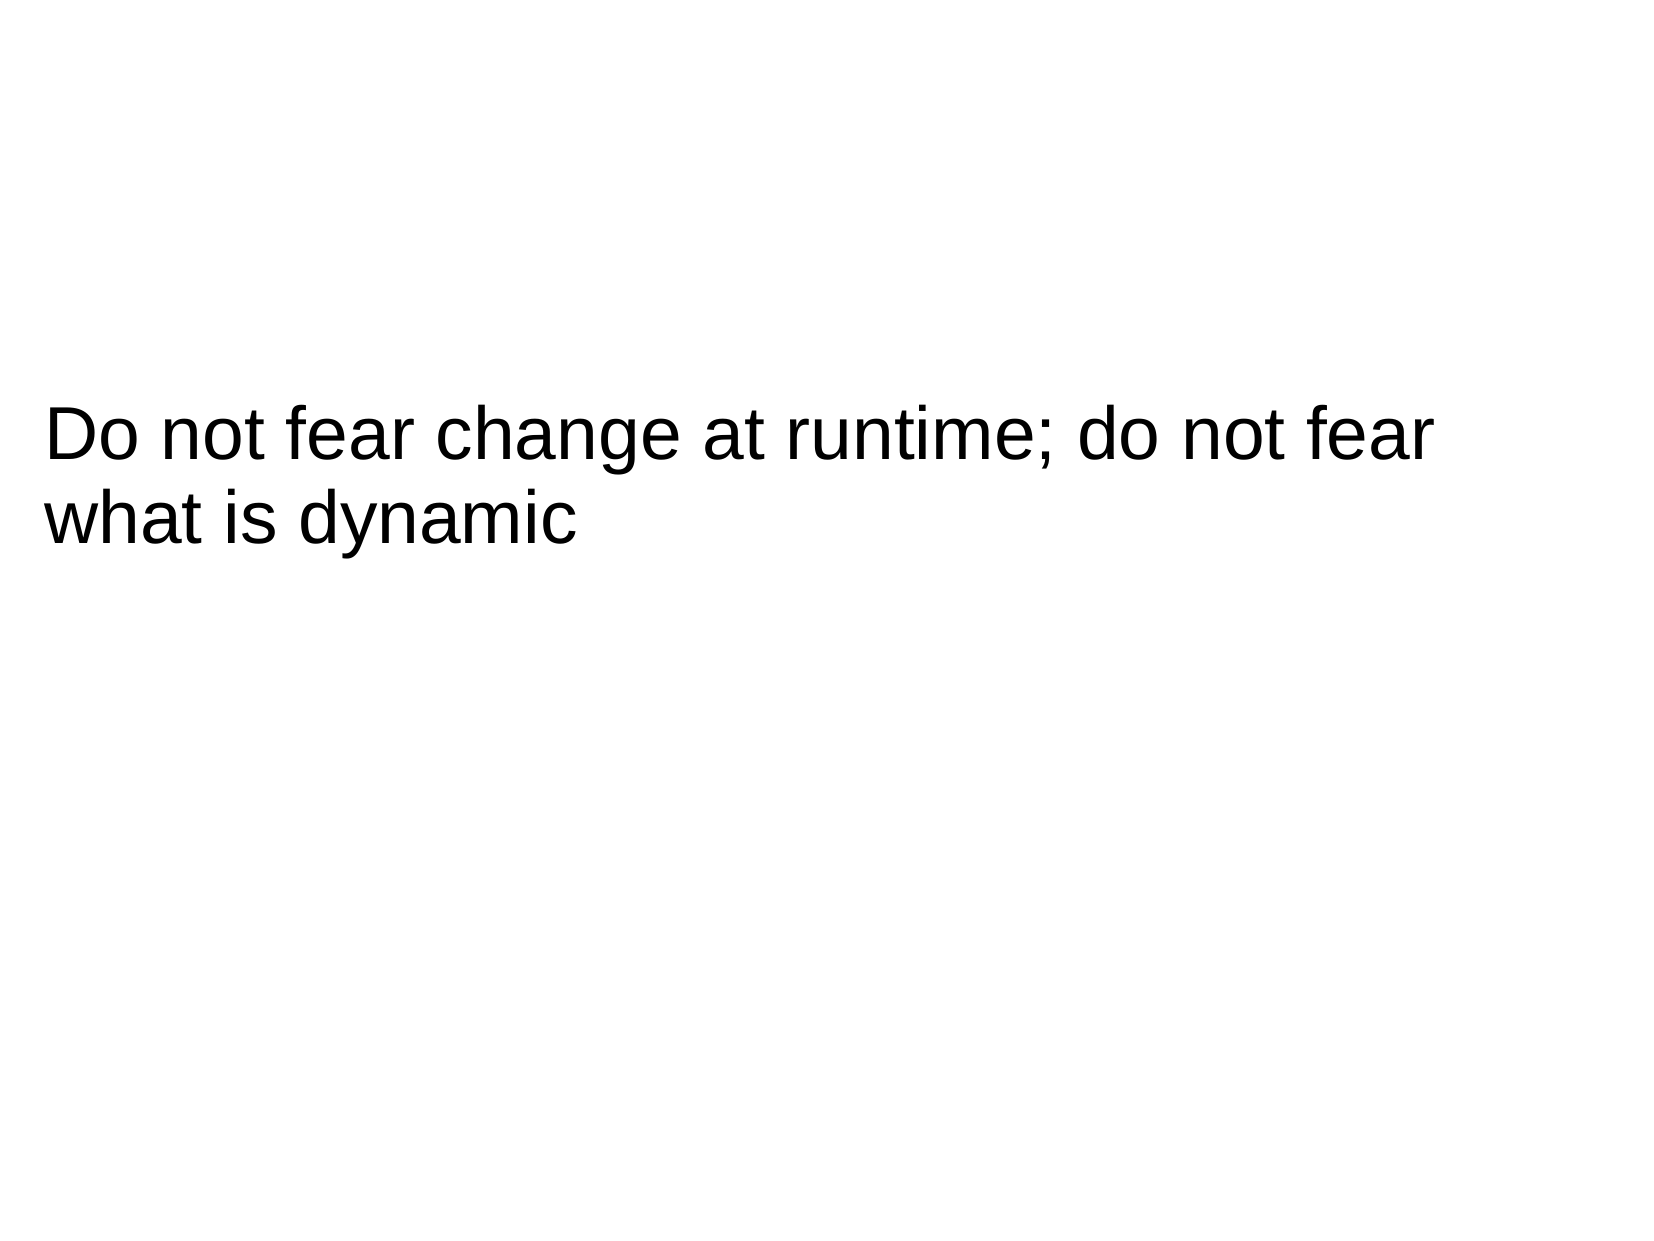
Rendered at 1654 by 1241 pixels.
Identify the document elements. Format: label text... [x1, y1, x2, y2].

text_box Do not fear change at runtime; do not fear what is dynamic [29, 383, 1625, 768]
